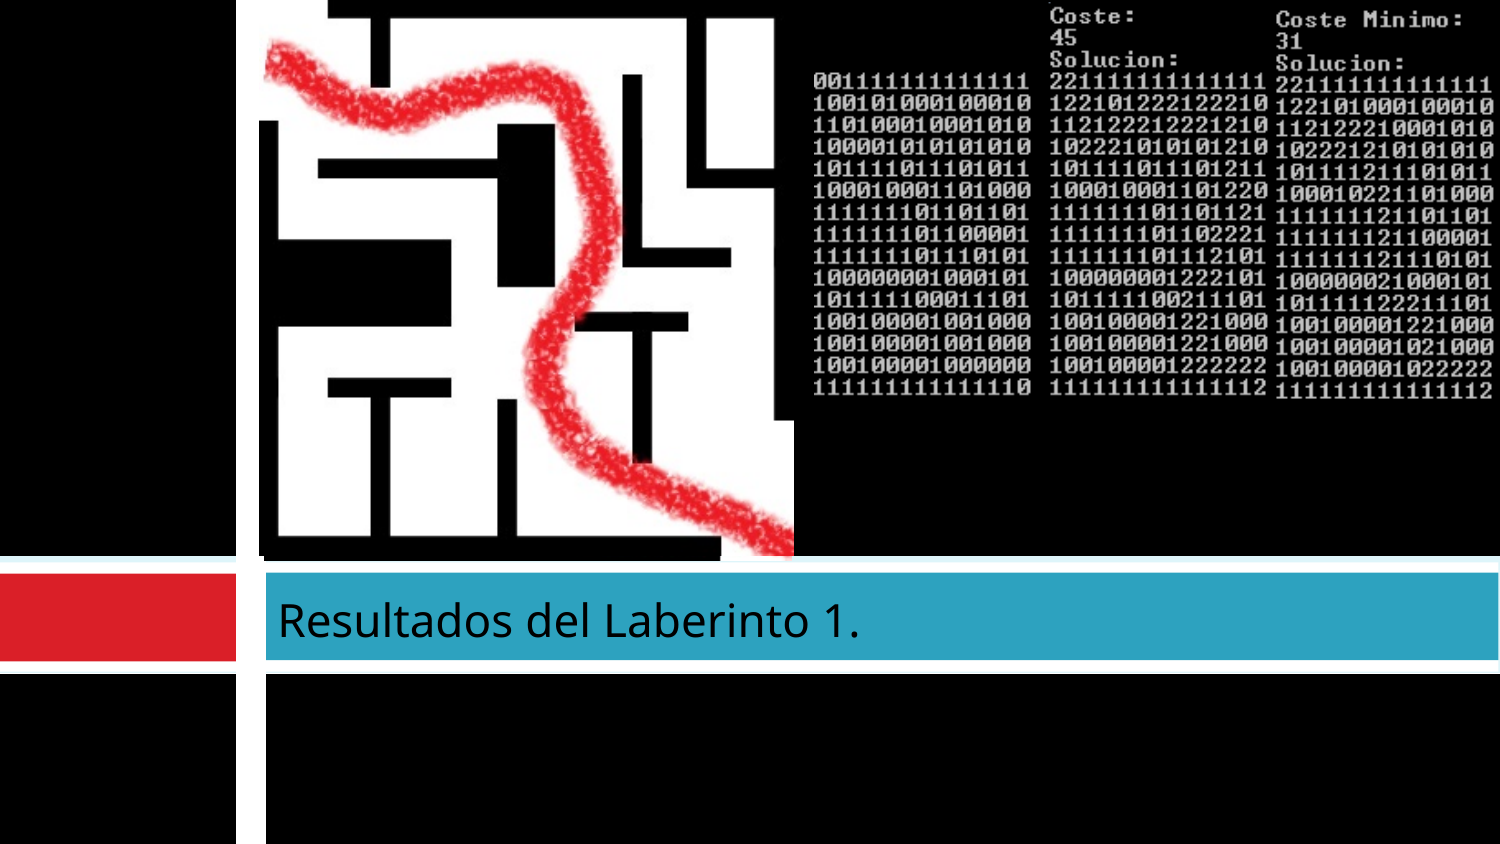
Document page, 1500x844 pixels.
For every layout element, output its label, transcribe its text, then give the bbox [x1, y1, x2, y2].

picture [814, 2, 1500, 419]
text_box [0, 0, 1500, 844]
title Resultados del Laberinto 1. [266, 581, 1463, 657]
picture [259, 0, 794, 561]
text_box [794, 0, 1500, 556]
